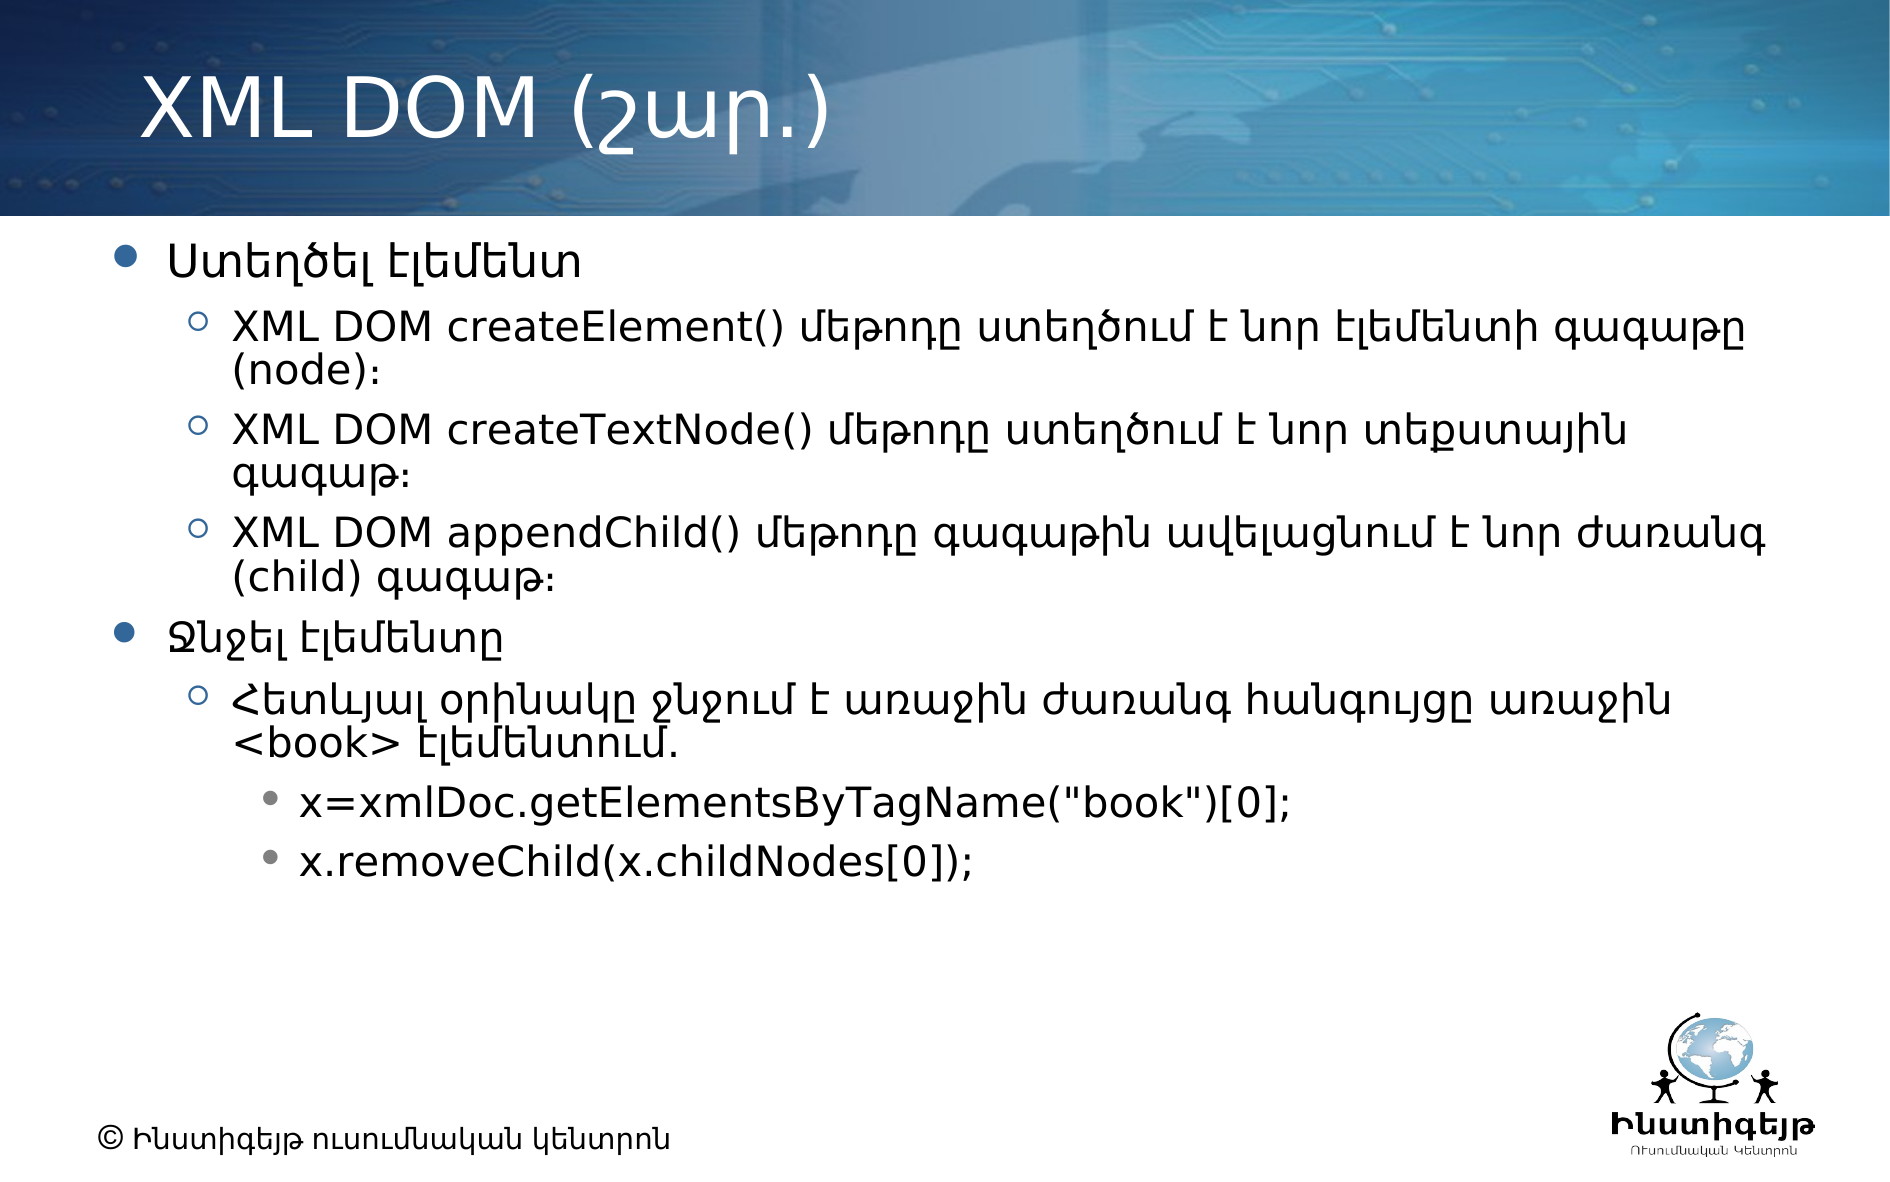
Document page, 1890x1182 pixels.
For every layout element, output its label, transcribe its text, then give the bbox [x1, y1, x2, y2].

list Ստեղծել էլեմենտ XML DOM createElement() մեթոդը ստեղծում է նոր էլեմենտի գագաթը (node)։ XML DOM createTextNode() մեթոդը ստեղծում է նոր տեքստային գագաթ։ XML DOM appendChild() մեթոդը գագաթին ավելացնում է նոր ժառանգ (child) գագաթ։ Ջնջել էլեմենտը Հետևյալ օրինակը ջնջում է առաջին ժառանգ հանգույցը առաջին <book> էլեմենտում․ x=xmlDoc.getElementsByTagName("book")[0]; x.removeChild(x.childNodes[0]); [111, 239, 1801, 266]
picture [1612, 1012, 1815, 1157]
picture [0, 0, 1890, 216]
